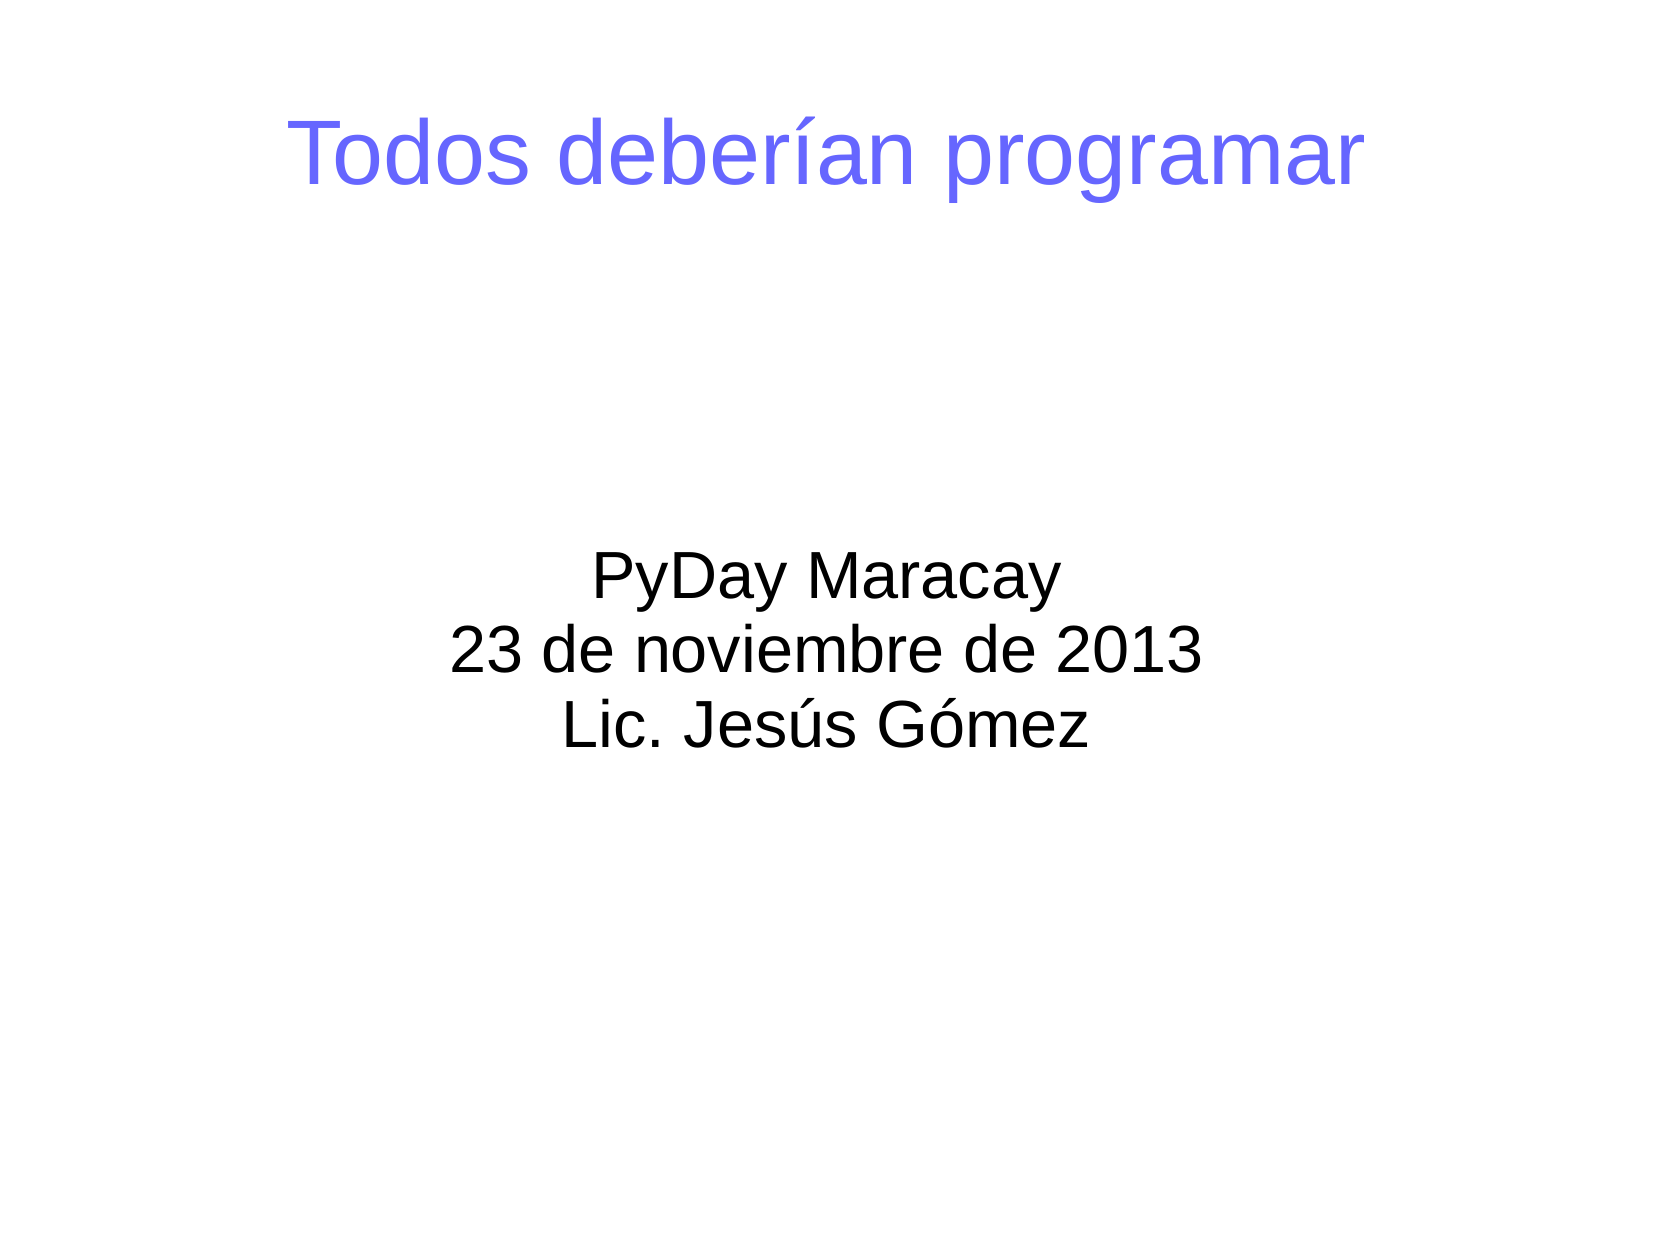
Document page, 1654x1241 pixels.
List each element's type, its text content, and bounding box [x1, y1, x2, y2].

title Todos deberían programar [82, 49, 1571, 257]
subtitle PyDay Maracay 23 de noviembre de 2013 Lic. Jesús Gómez [82, 290, 1571, 1010]
